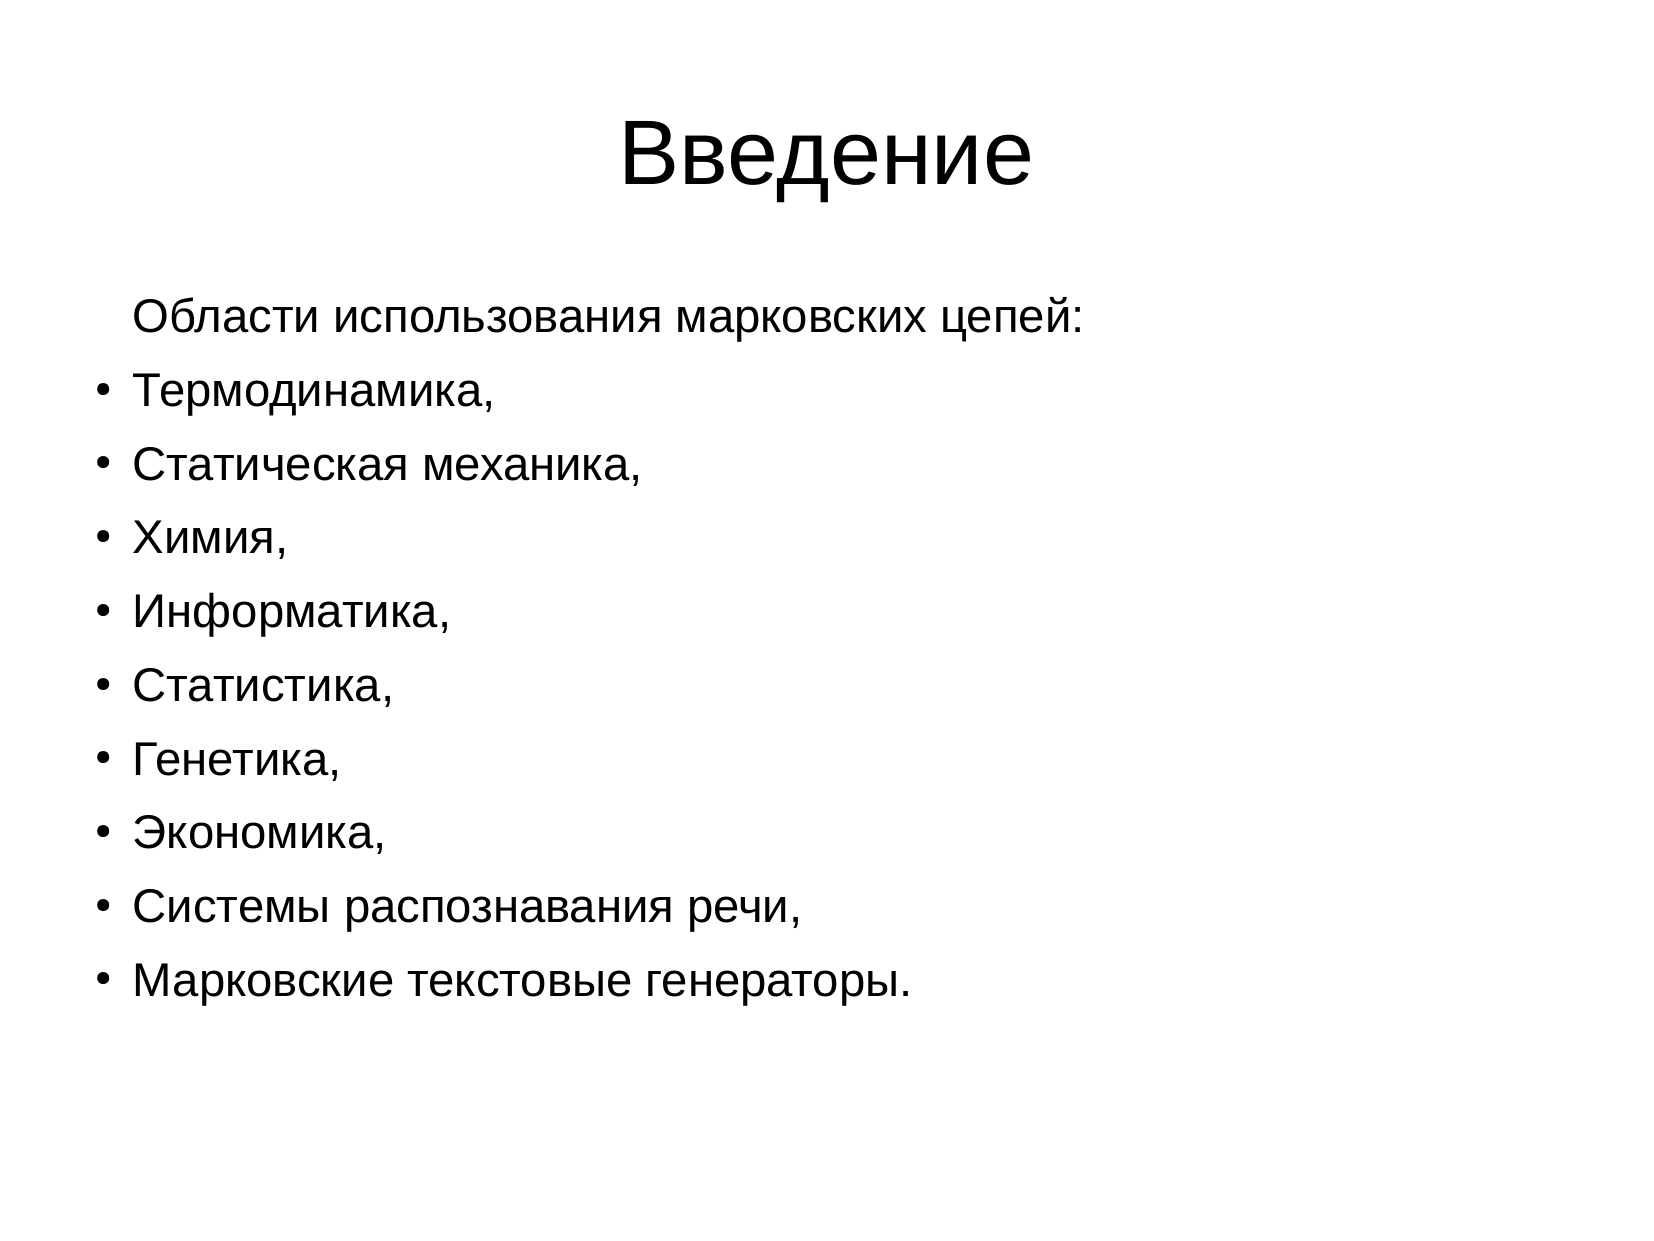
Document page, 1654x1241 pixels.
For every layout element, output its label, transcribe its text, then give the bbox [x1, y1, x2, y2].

list Области использования марковских цепей: Термодинамика, Статическая механика, Химия, Информатика, Статистика, Генетика, Экономика, Системы распознавания речи, Марковские текстовые генераторы. [82, 290, 1571, 1010]
title Введение [82, 49, 1571, 257]
